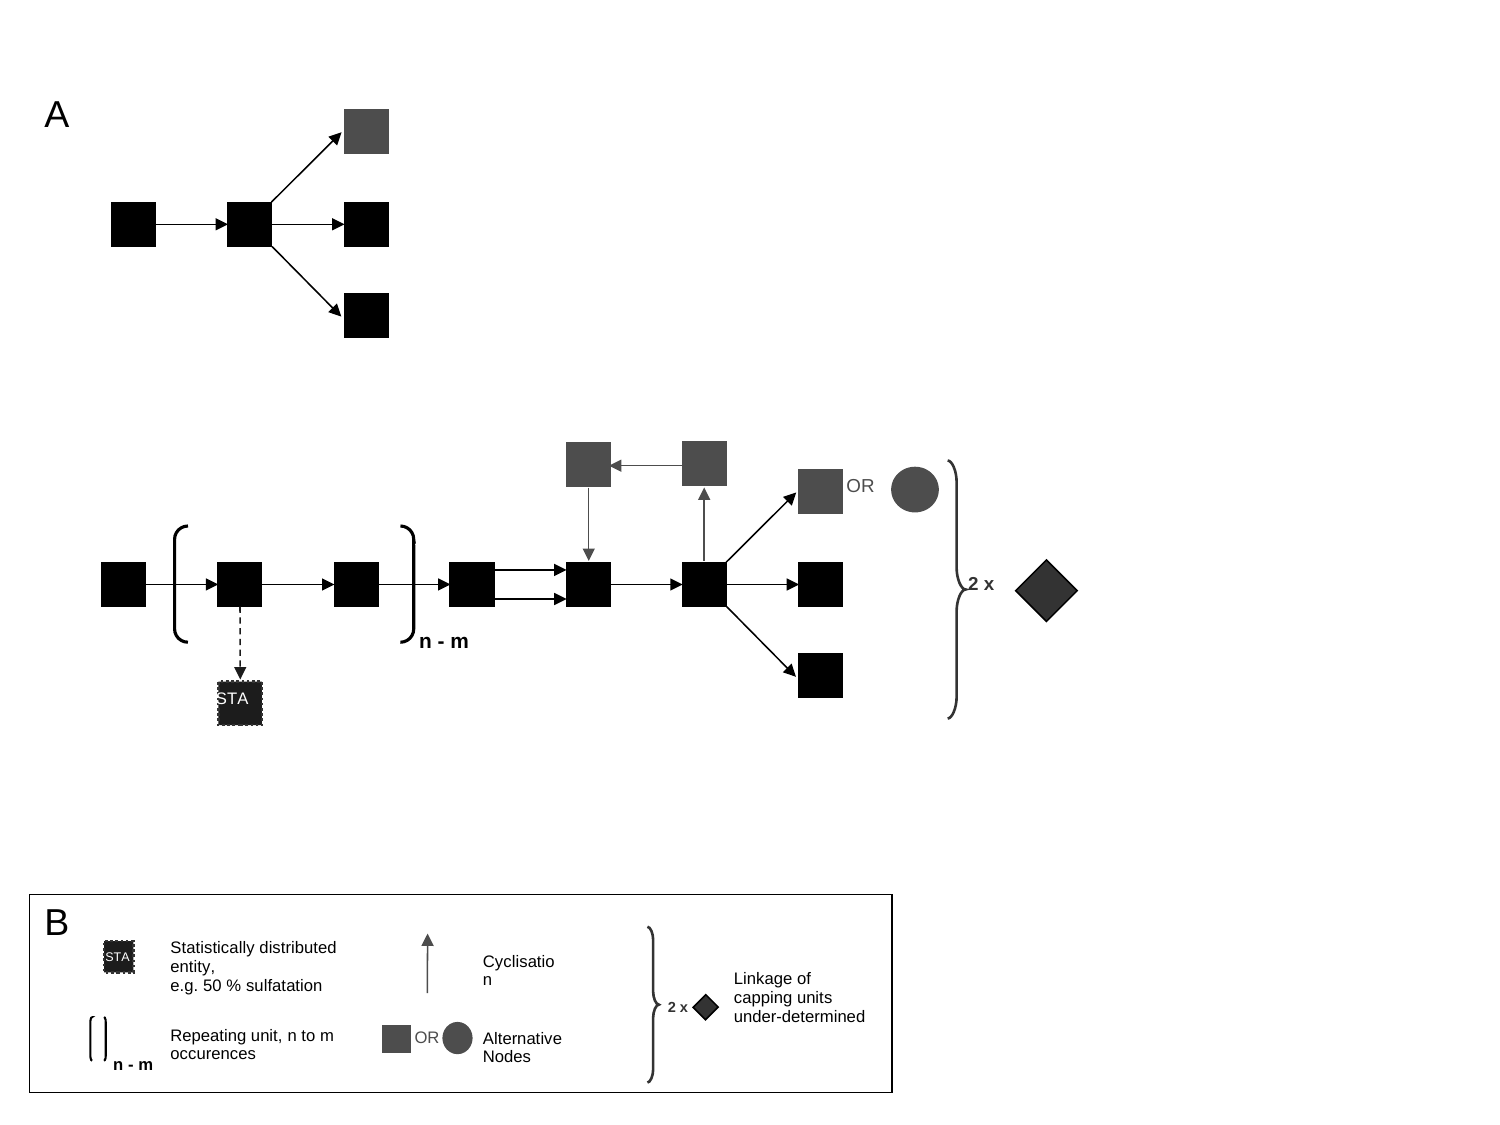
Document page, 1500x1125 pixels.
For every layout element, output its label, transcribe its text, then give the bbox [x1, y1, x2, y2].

text_box [218, 562, 262, 607]
text_box n - m [404, 621, 502, 661]
text_box [1015, 559, 1078, 622]
text_box Cyclisation [468, 944, 579, 998]
text_box [111, 202, 156, 246]
text_box A [29, 86, 97, 144]
text_box [450, 562, 494, 607]
text_box [344, 202, 388, 246]
text_box [344, 293, 388, 337]
text_box [799, 562, 843, 607]
text_box OR [399, 1020, 455, 1055]
text_box [566, 442, 610, 487]
text_box [898, 467, 939, 512]
text_box 2 x [653, 991, 707, 1023]
text_box [682, 441, 727, 486]
text_box [334, 562, 378, 607]
text_box B [29, 893, 85, 951]
text_box n - m [98, 1047, 169, 1083]
text_box [344, 109, 388, 154]
text_box [566, 562, 610, 607]
text_box [799, 653, 843, 697]
text_box Alternative Nodes [468, 1021, 630, 1075]
text_box [29, 894, 892, 1093]
text_box [228, 202, 272, 246]
text_box OR [831, 467, 903, 505]
text_box Repeating unit, n to m occurences [155, 1018, 350, 1072]
text_box Linkage of capping units under-determined [719, 961, 881, 1034]
text_box 2 x [953, 565, 1029, 603]
text_box [682, 562, 727, 607]
text_box [799, 469, 843, 514]
text_box STA [201, 681, 278, 716]
text_box Statistically distributed entity, e.g. 50 % sulfatation [155, 930, 402, 1003]
text_box [218, 716, 262, 726]
text_box STA [90, 942, 145, 973]
text_box [101, 562, 146, 607]
